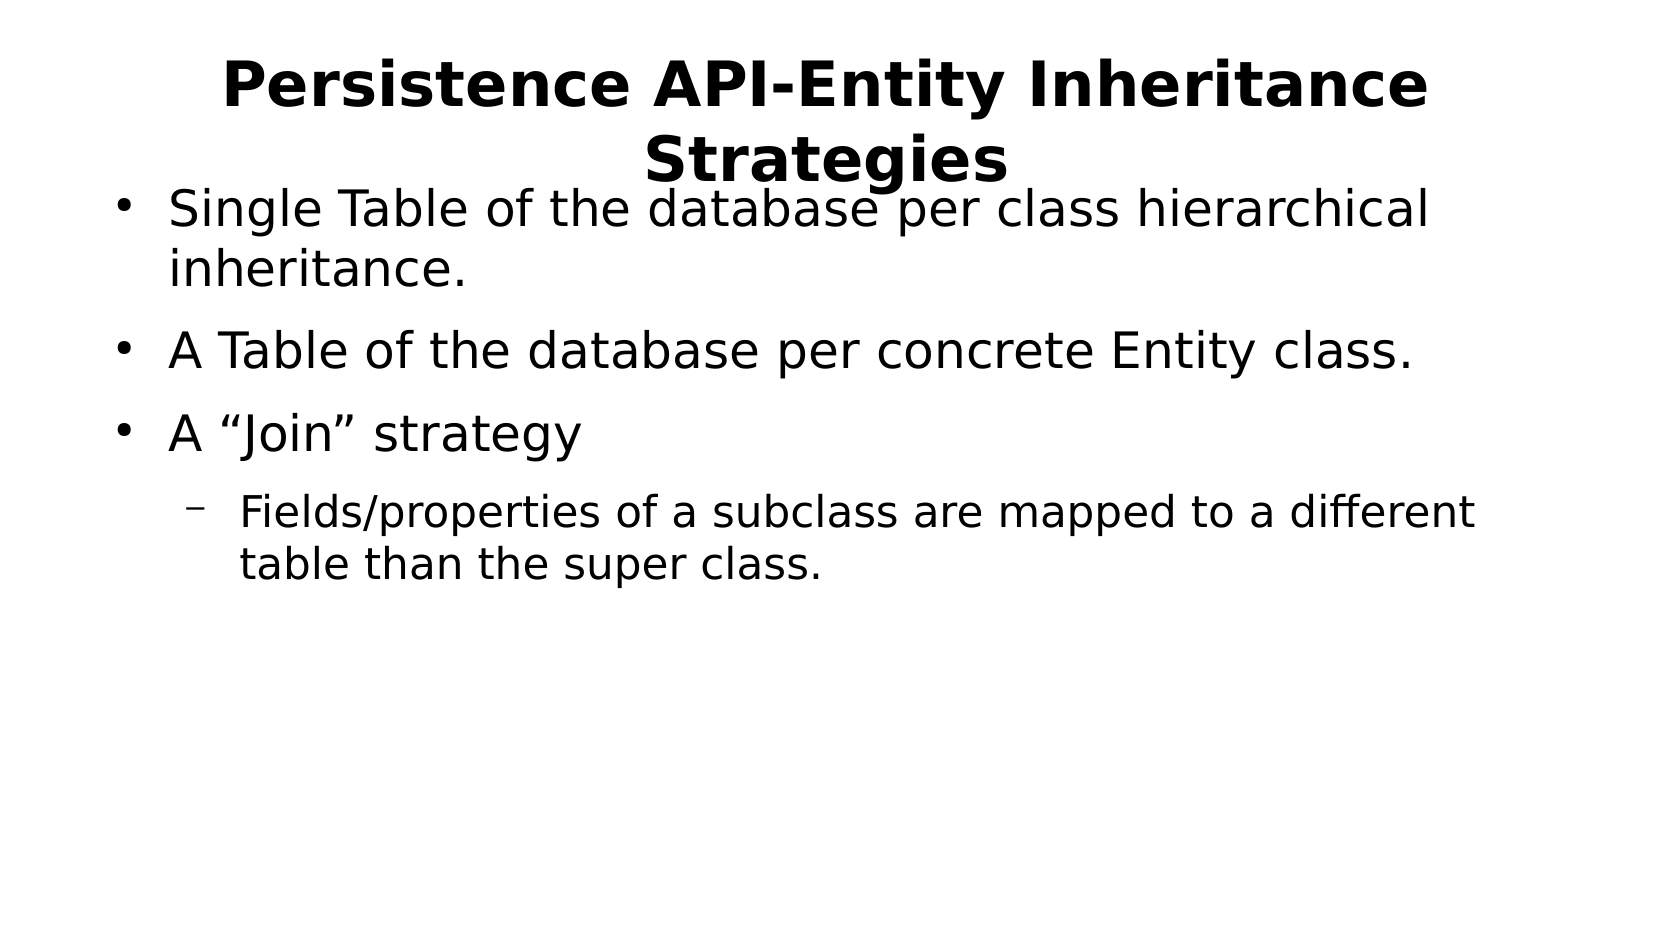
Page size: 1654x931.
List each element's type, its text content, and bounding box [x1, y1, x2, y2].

list Single Table of the database per class hierarchical inheritance. A Table of the database per concrete Entity class. A “Join” strategy Fields/properties of a subclass are mapped to a different table than the super class. [82, 168, 1538, 889]
title Persistence API-Entity Inheritance Strategies [82, 36, 1571, 147]
